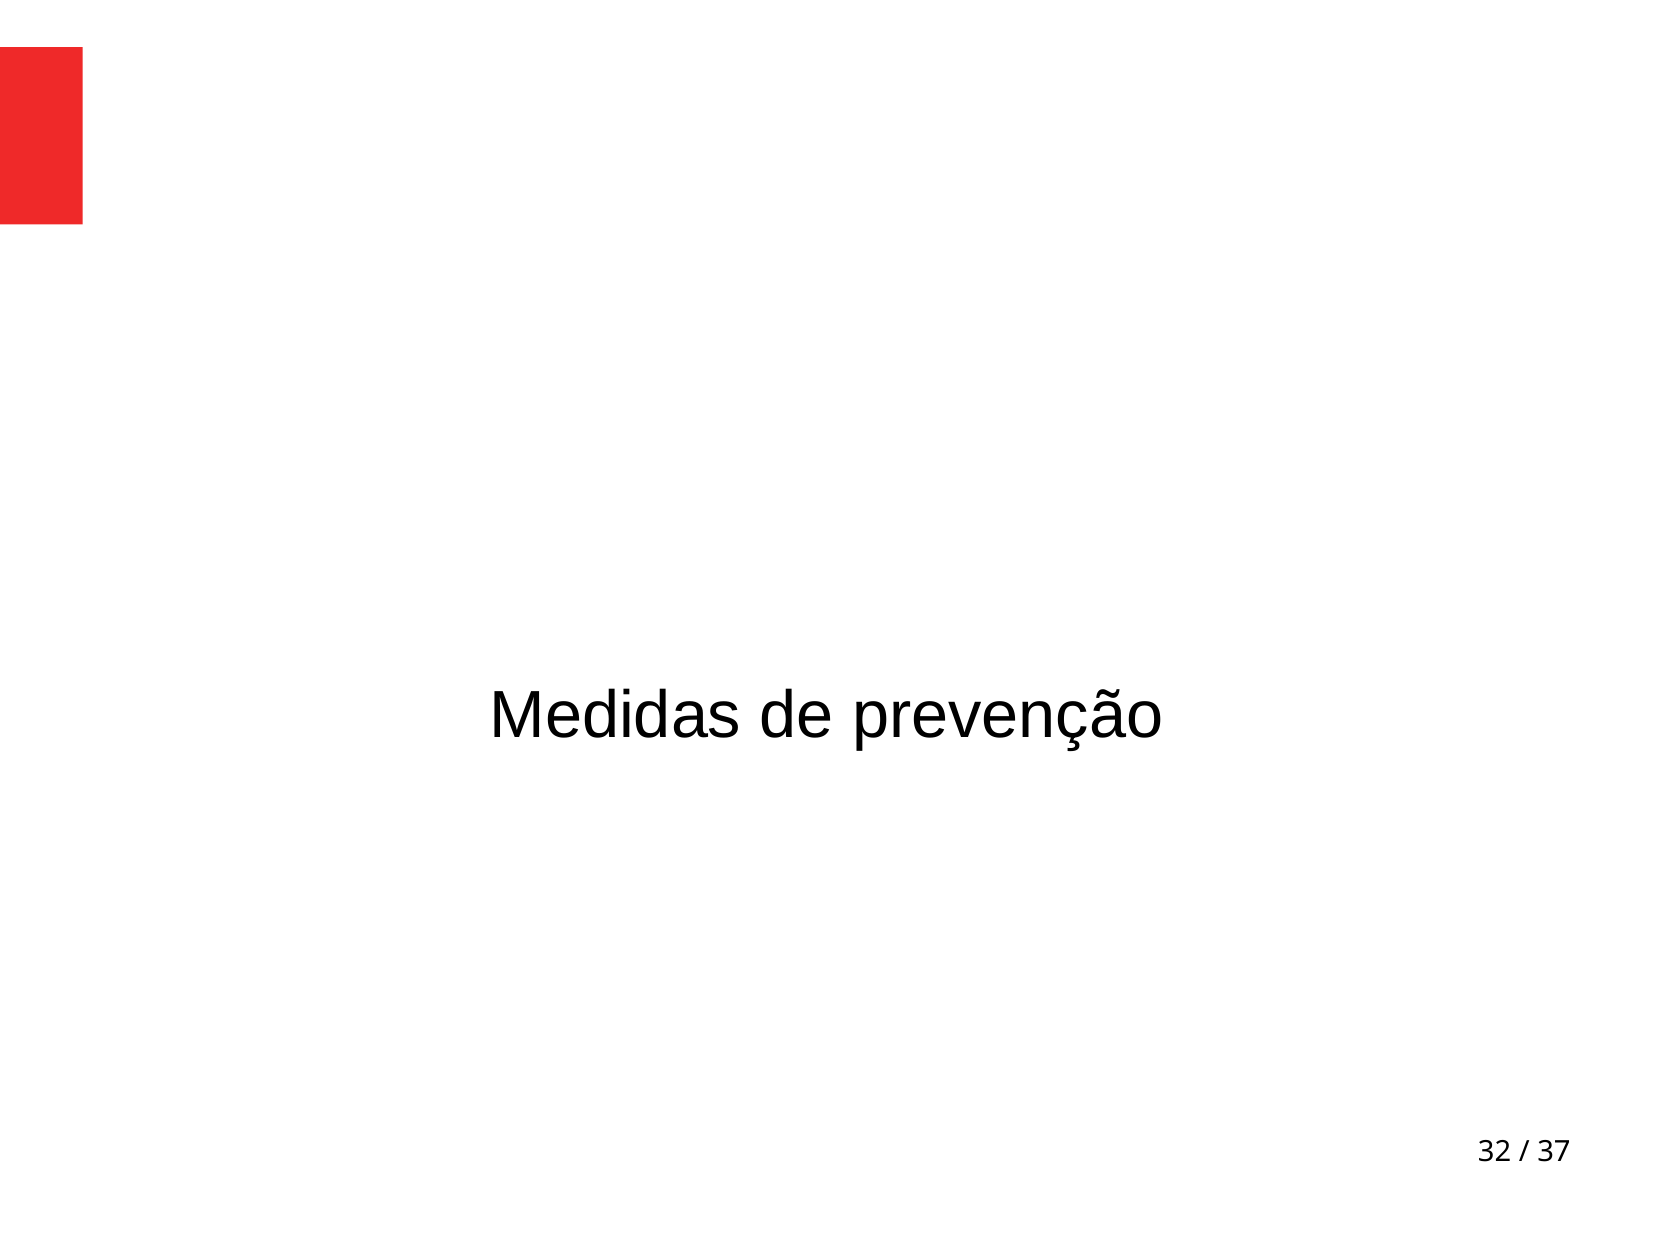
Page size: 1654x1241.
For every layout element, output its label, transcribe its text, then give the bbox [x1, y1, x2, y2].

subtitle Medidas de prevenção [118, 354, 1536, 1074]
